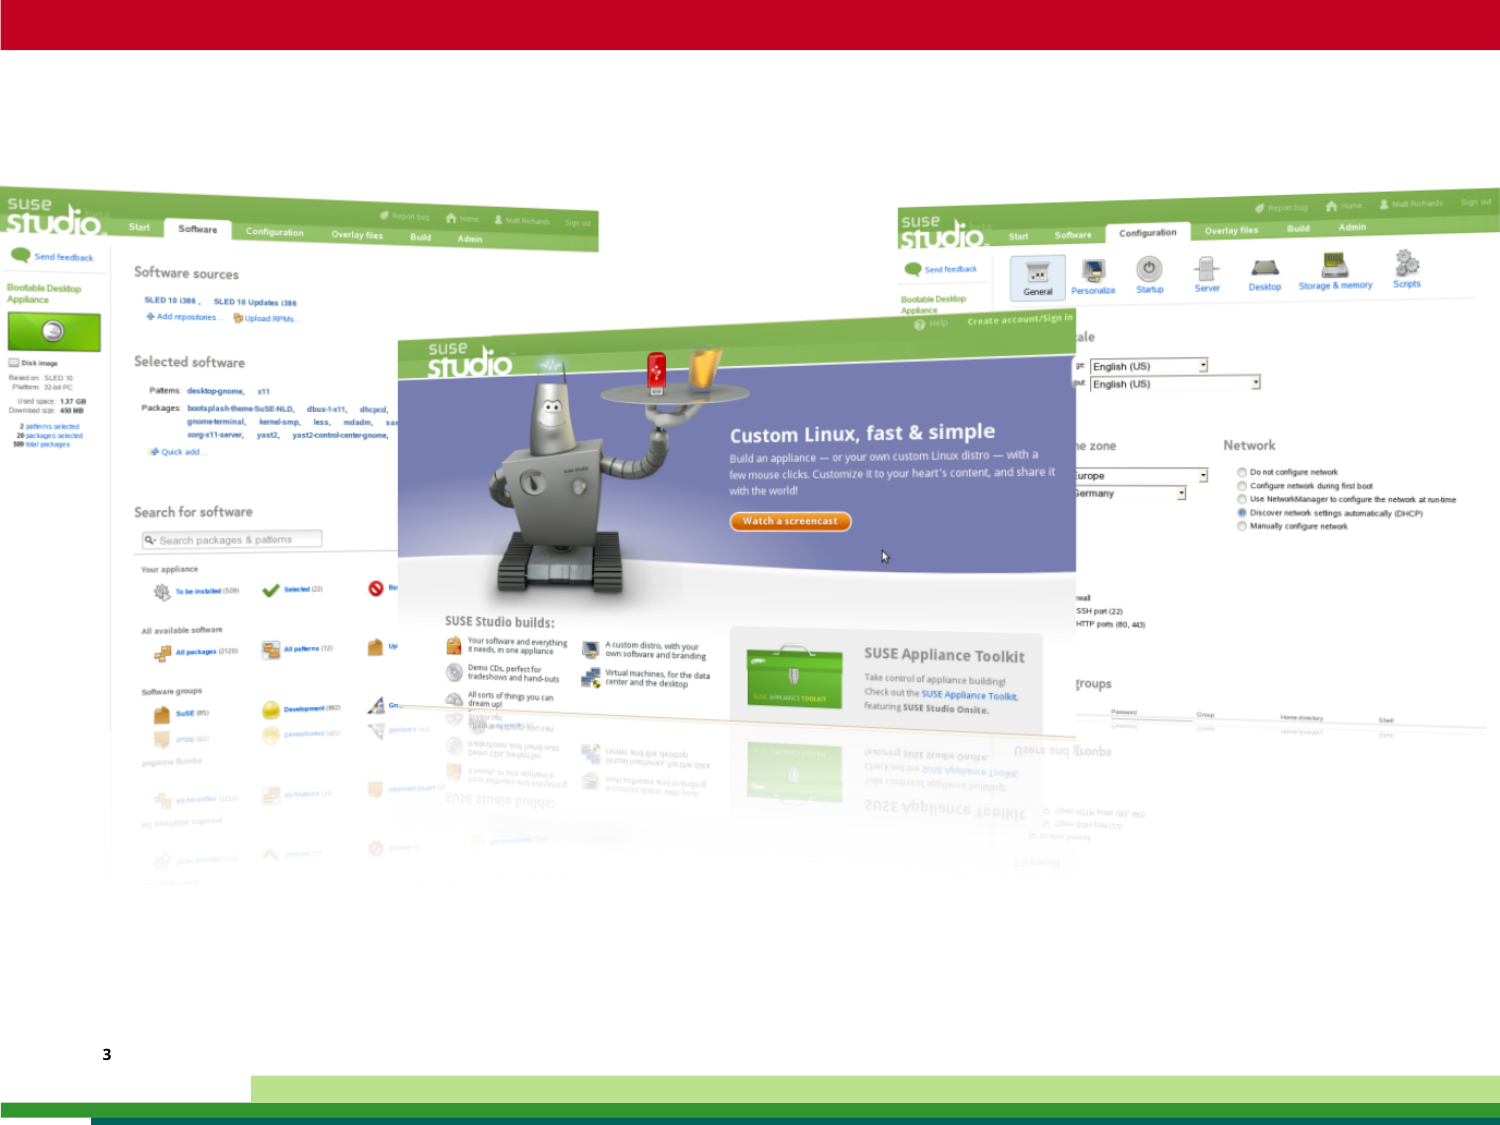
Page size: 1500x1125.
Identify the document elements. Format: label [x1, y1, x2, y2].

picture [0, 184, 1500, 885]
